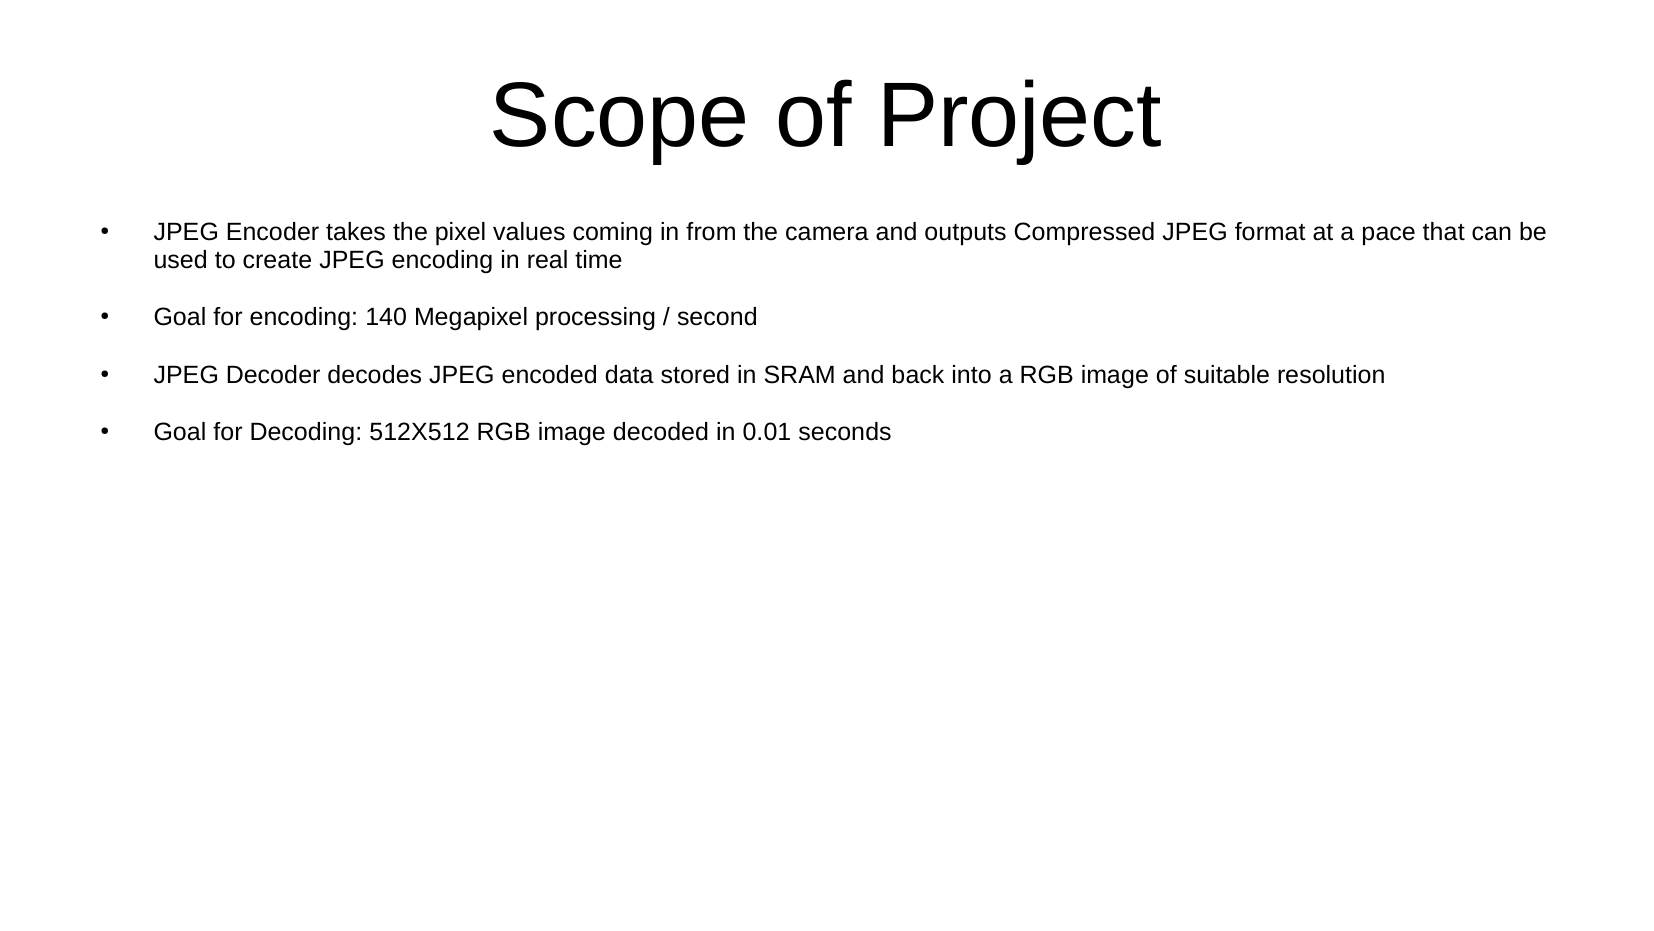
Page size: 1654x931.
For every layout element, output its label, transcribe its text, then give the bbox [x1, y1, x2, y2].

title Scope of Project [82, 37, 1571, 193]
list JPEG Encoder takes the pixel values coming in from the camera and outputs Compressed JPEG format at a pace that can be used to create JPEG encoding in real time Goal for encoding: 140 Megapixel processing / second JPEG Decoder decodes JPEG encoded data stored in SRAM and back into a RGB image of suitable resolution Goal for Decoding: 512X512 RGB image decoded in 0.01 seconds [82, 217, 1571, 758]
